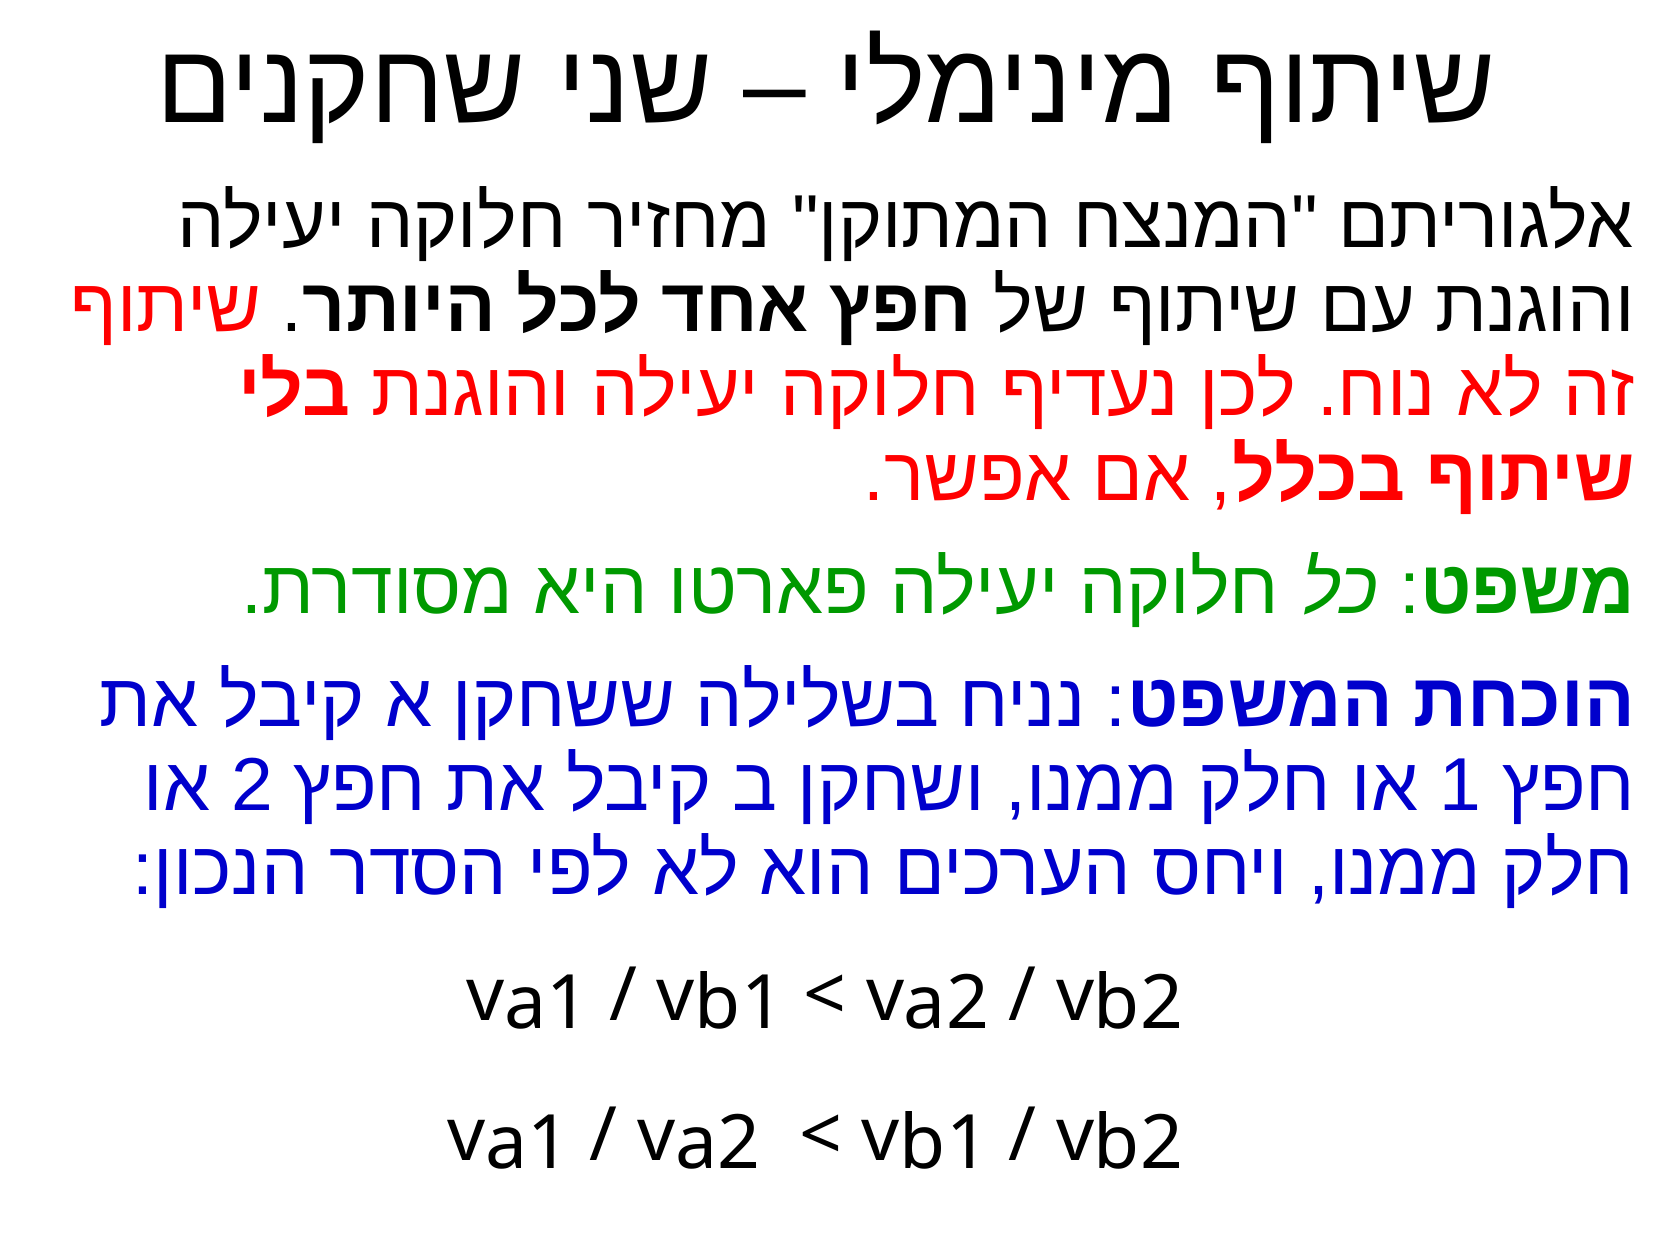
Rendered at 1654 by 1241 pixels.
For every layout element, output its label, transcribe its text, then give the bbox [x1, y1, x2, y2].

list אלגוריתם "המנצח המתוקן" מחזיר חלוקה יעילה והוגנת עם שיתוף של חפץ אחד לכל היותר. שיתוף זה לא נוח. לכן נעדיף חלוקה יעילה והוגנת בלי שיתוף בכלל, אם אפשר. משפט: כל חלוקה יעילה פארטו היא מסודרת. הוכחת המשפט: נניח בשלילה ששחקן א קיבל את חפץ 1 או חלק ממנו, ושחקן ב קיבל את חפץ 2 או חלק ממנו, ויחס הערכים הוא לא לפי הסדר הנכון: va1 / vb1 < va2 / vb2 va1 / va2 < vb1 / vb2 ==> [15, 180, 1636, 1241]
title שיתוף מינימלי – שני שחקנים [0, 2, 1654, 166]
